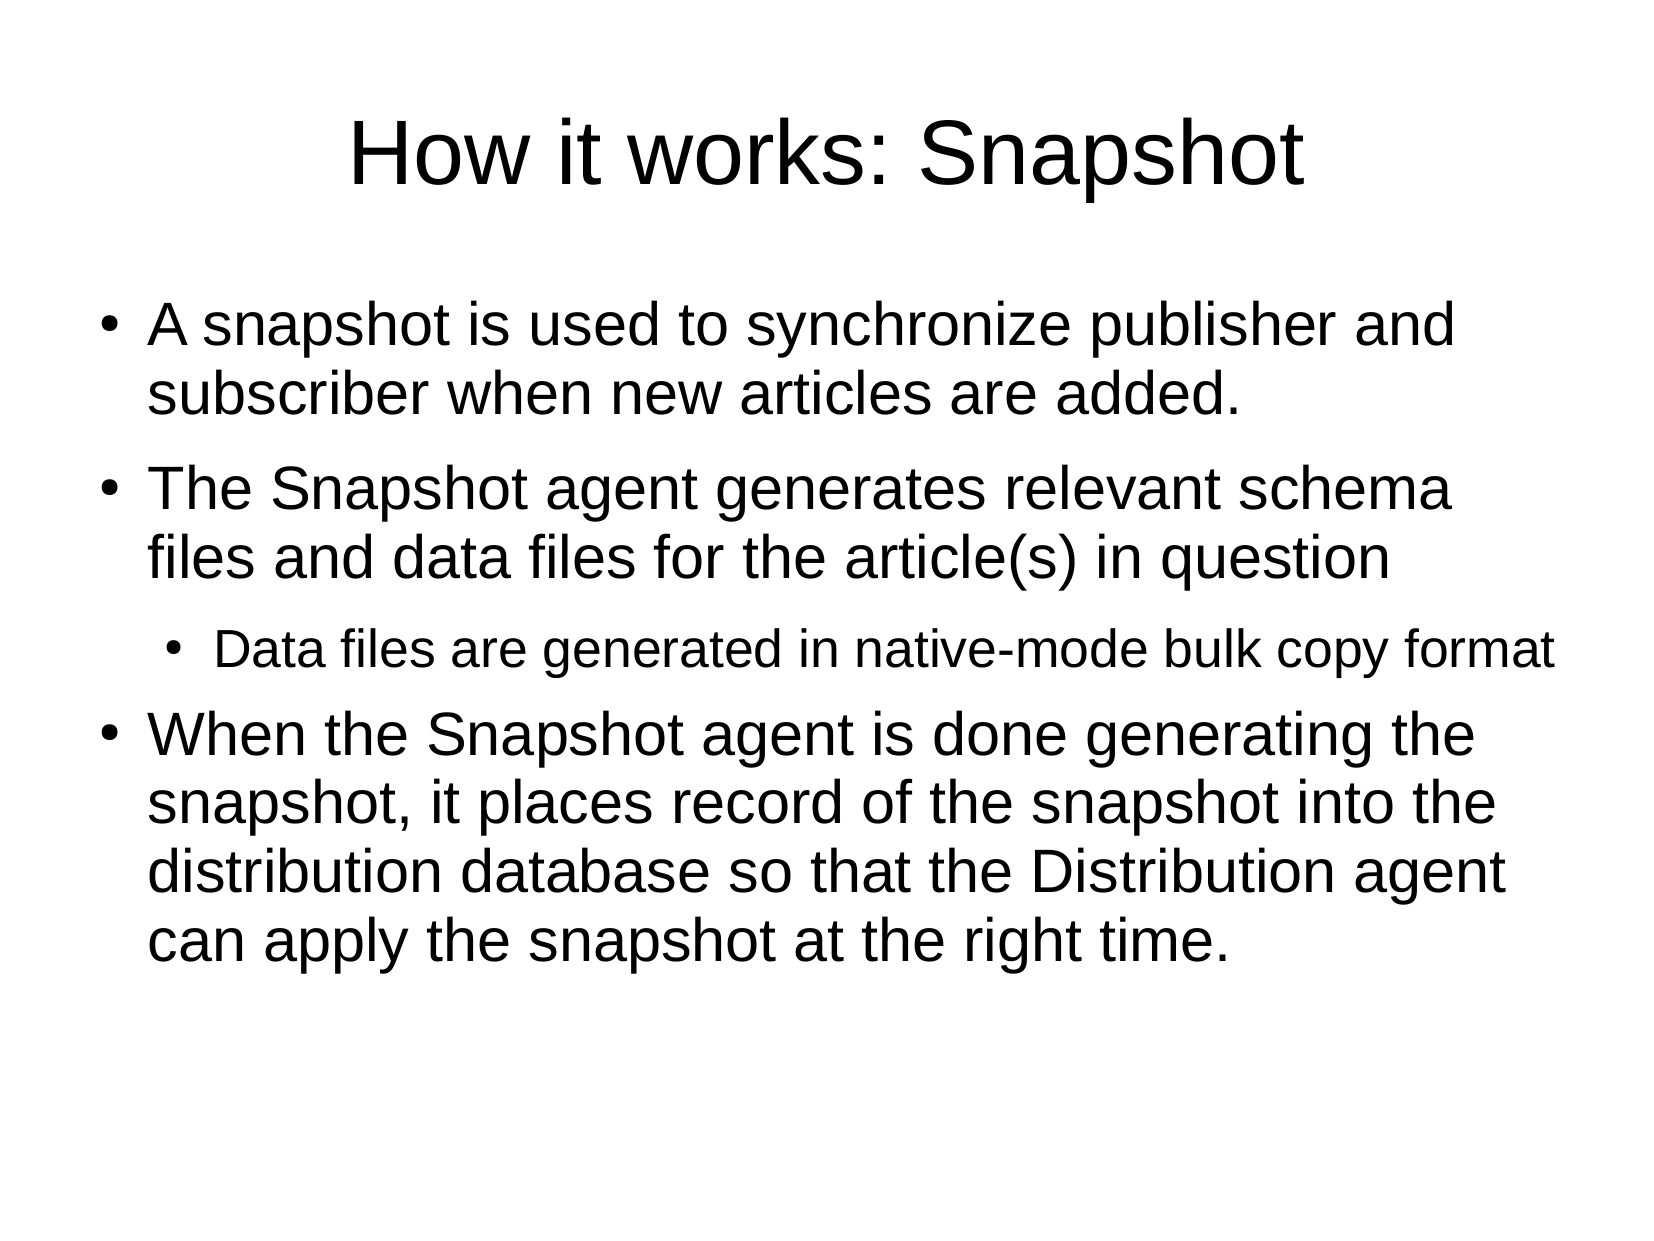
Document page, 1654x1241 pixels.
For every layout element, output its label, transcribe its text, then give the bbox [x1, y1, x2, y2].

list A snapshot is used to synchronize publisher and subscriber when new articles are added. The Snapshot agent generates relevant schema files and data files for the article(s) in question Data files are generated in native-mode bulk copy format When the Snapshot agent is done generating the snapshot, it places record of the snapshot into the distribution database so that the Distribution agent can apply the snapshot at the right time. [82, 290, 1571, 1109]
title How it works: Snapshot [82, 56, 1571, 250]
